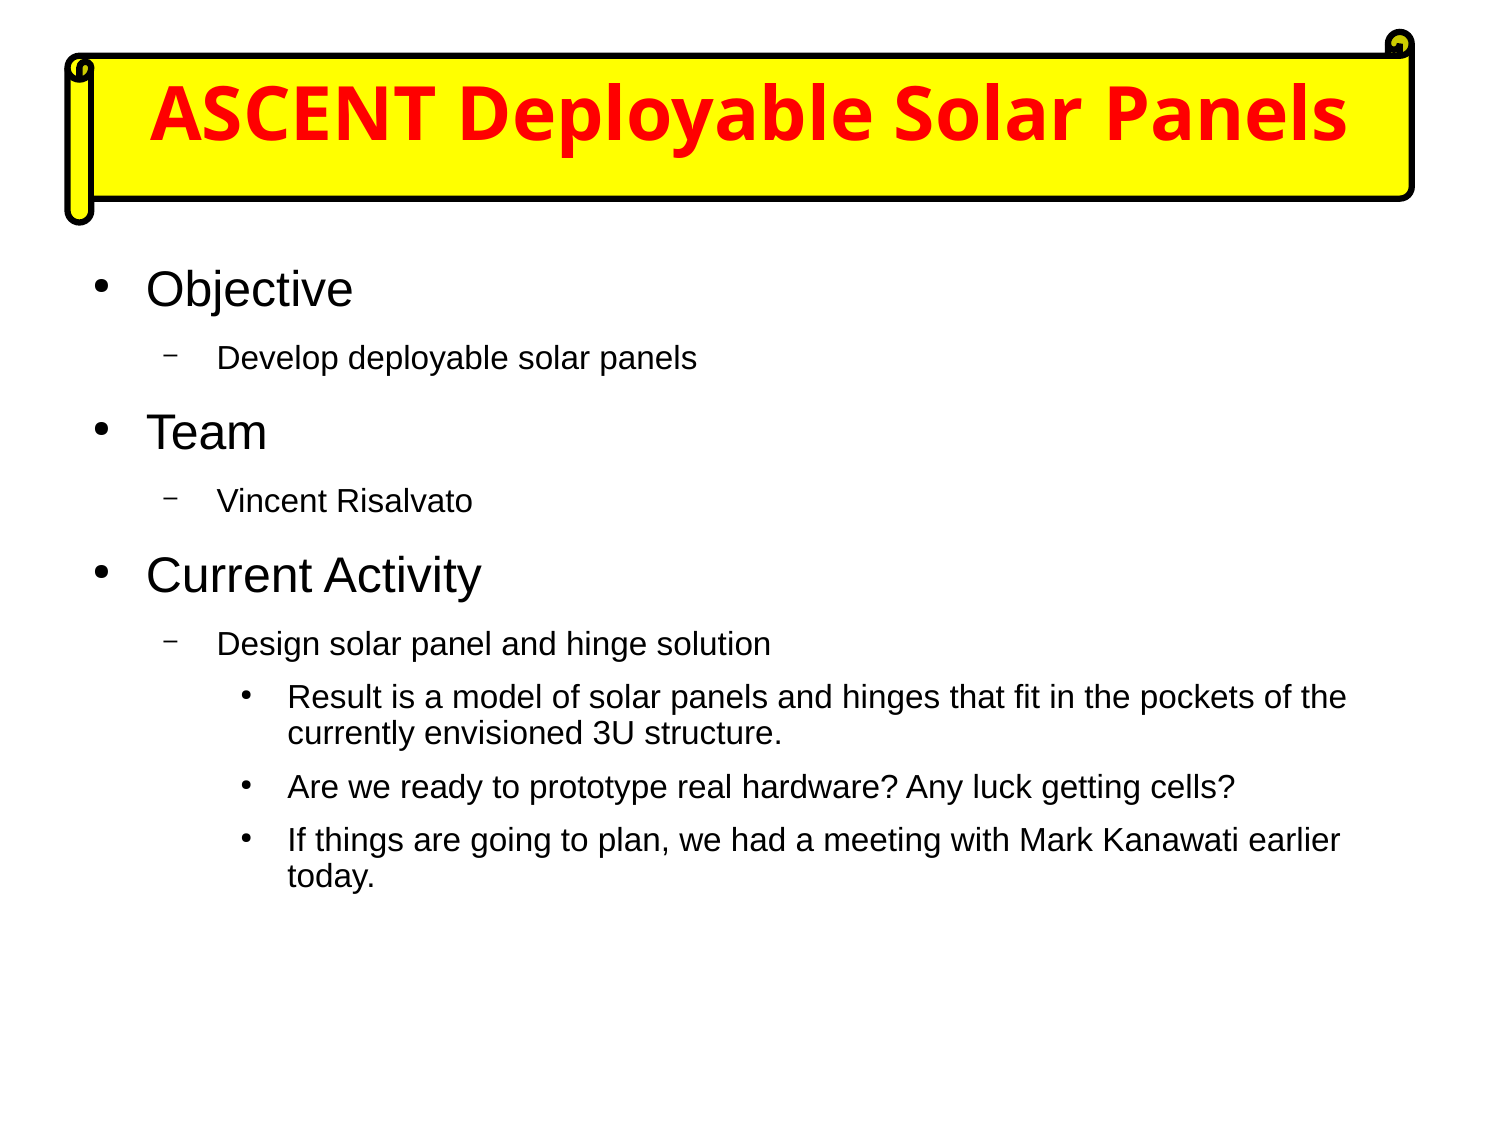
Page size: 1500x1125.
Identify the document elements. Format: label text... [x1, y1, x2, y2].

text_box ASCENT Deployable Solar Panels [0, 58, 1500, 164]
text_box [72, 31, 1412, 58]
text_box [67, 164, 1412, 223]
list Objective Develop deployable solar panels Team Vincent Risalvato Current Activity Design solar panel and hinge solution Result is a model of solar panels and hinges that fit in the pockets of the currently envisioned 3U structure. Are we ready to prototype real hardware? Any luck getting cells? If things are going to plan, we had a meeting with Mark Kanawati earlier today. [75, 263, 1425, 916]
